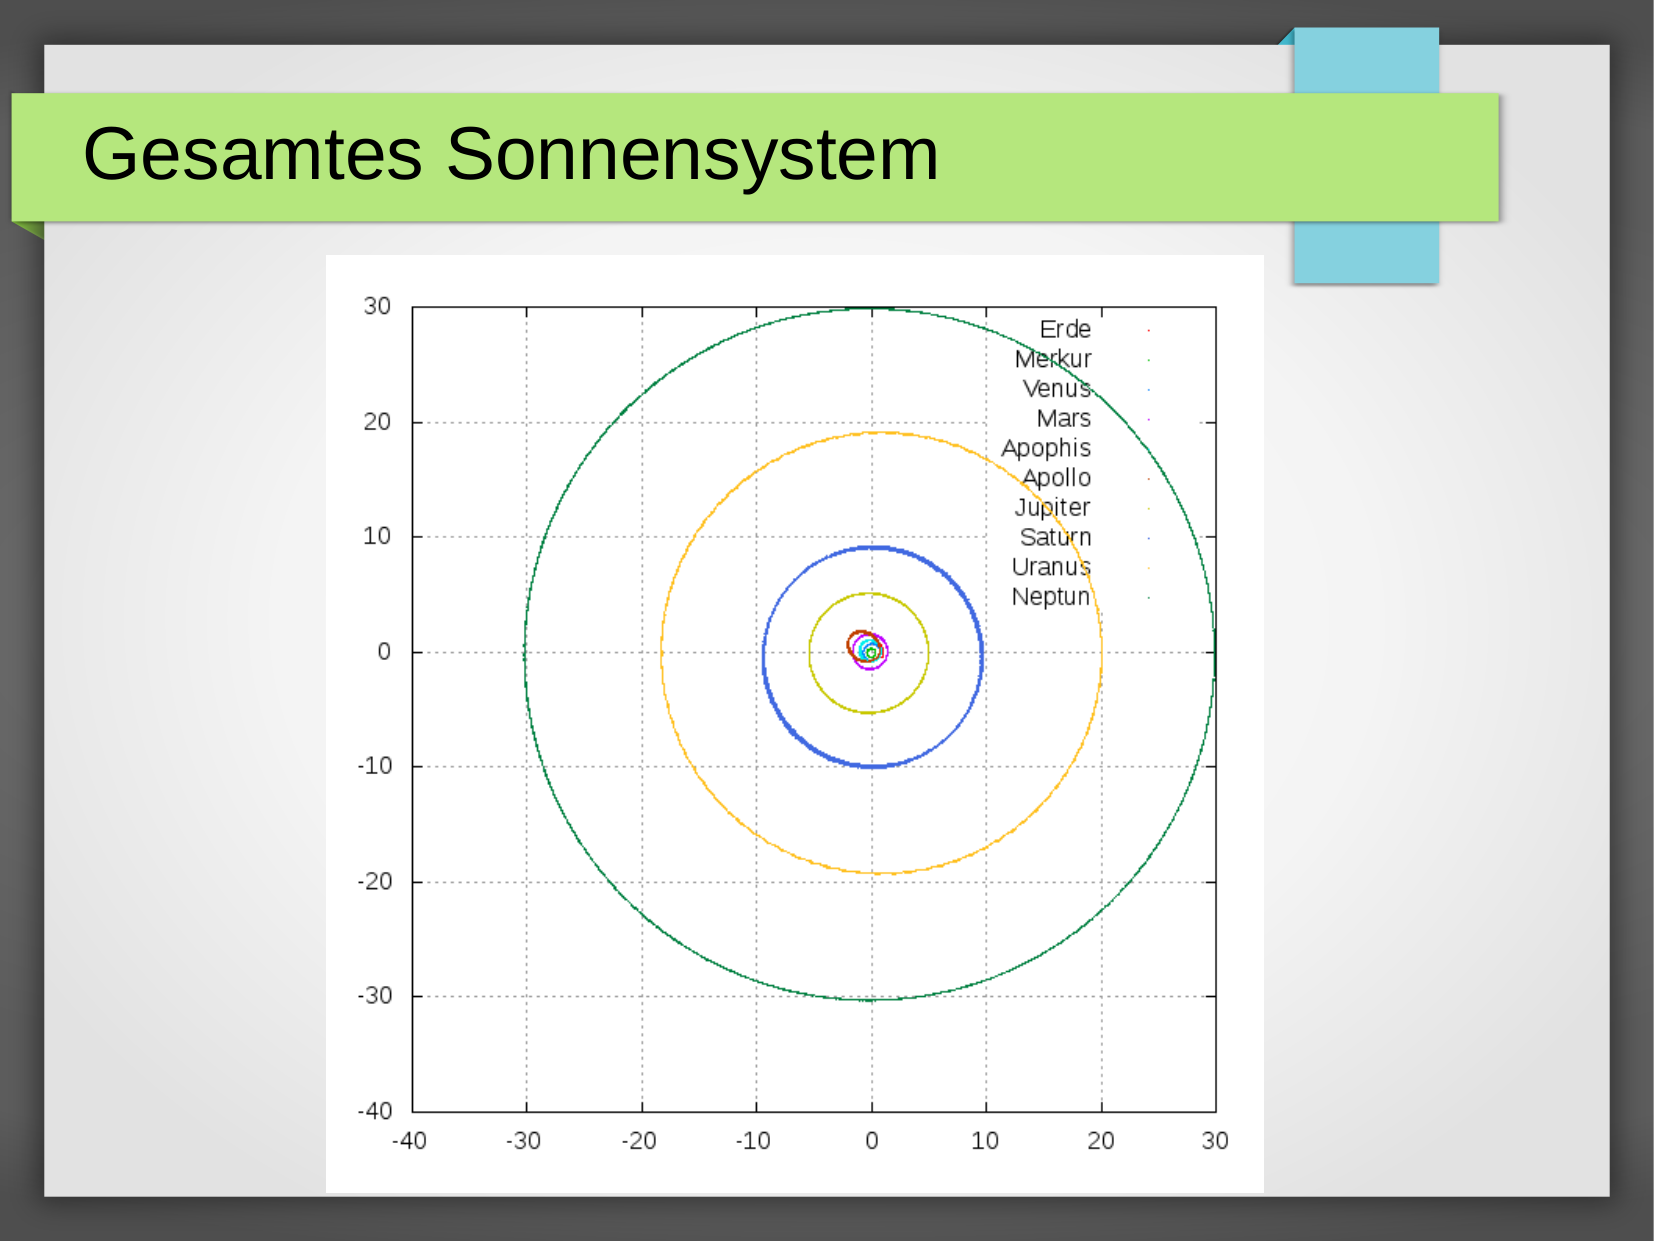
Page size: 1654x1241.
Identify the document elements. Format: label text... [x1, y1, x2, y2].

picture [0, 0, 1654, 1241]
title Gesamtes Sonnensystem [82, 94, 1264, 213]
